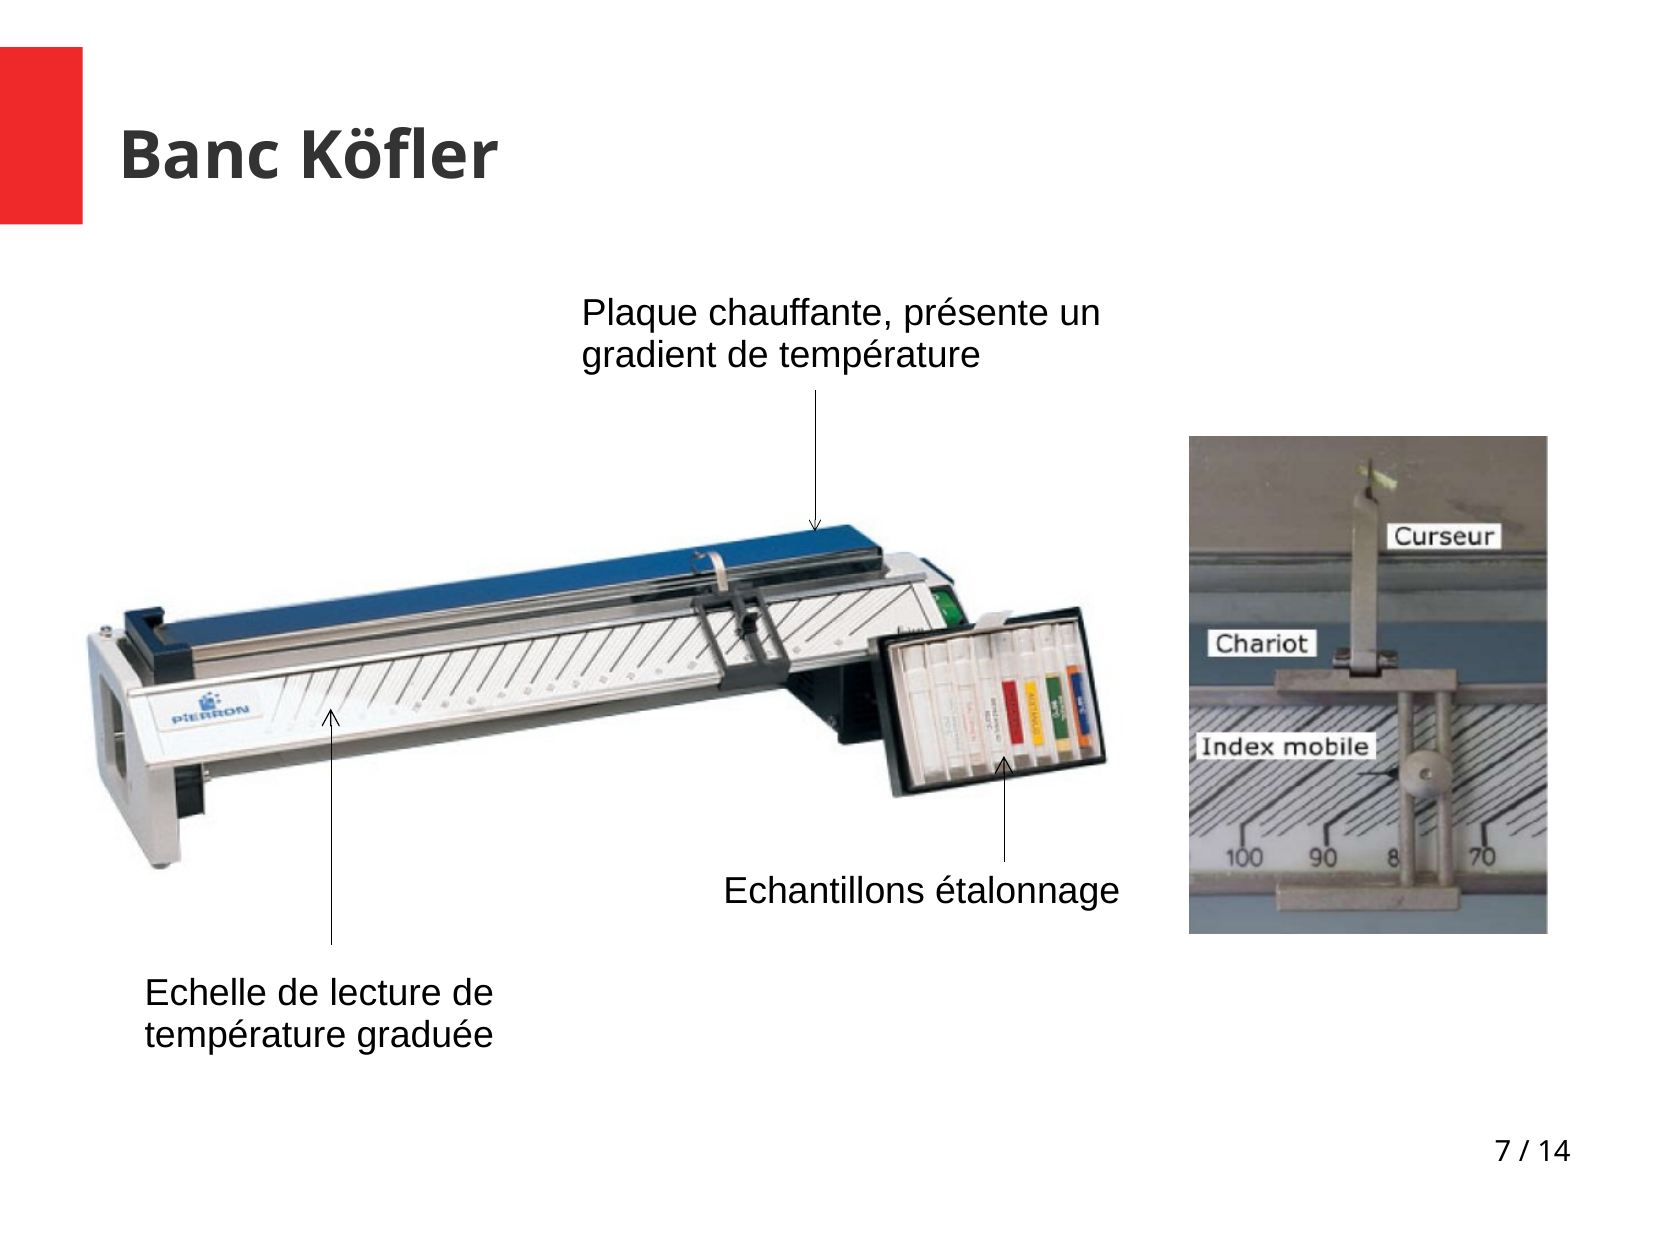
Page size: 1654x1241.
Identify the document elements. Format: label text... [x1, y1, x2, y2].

picture [1189, 436, 1548, 934]
text_box Echelle de lecture de température graduée [129, 964, 556, 1063]
picture [72, 469, 1146, 934]
text_box Echantillons étalonnage [708, 862, 1193, 962]
text_box Plaque chauffante, présente un gradient de température [566, 284, 1170, 426]
title Banc Köfler [118, 49, 1571, 257]
